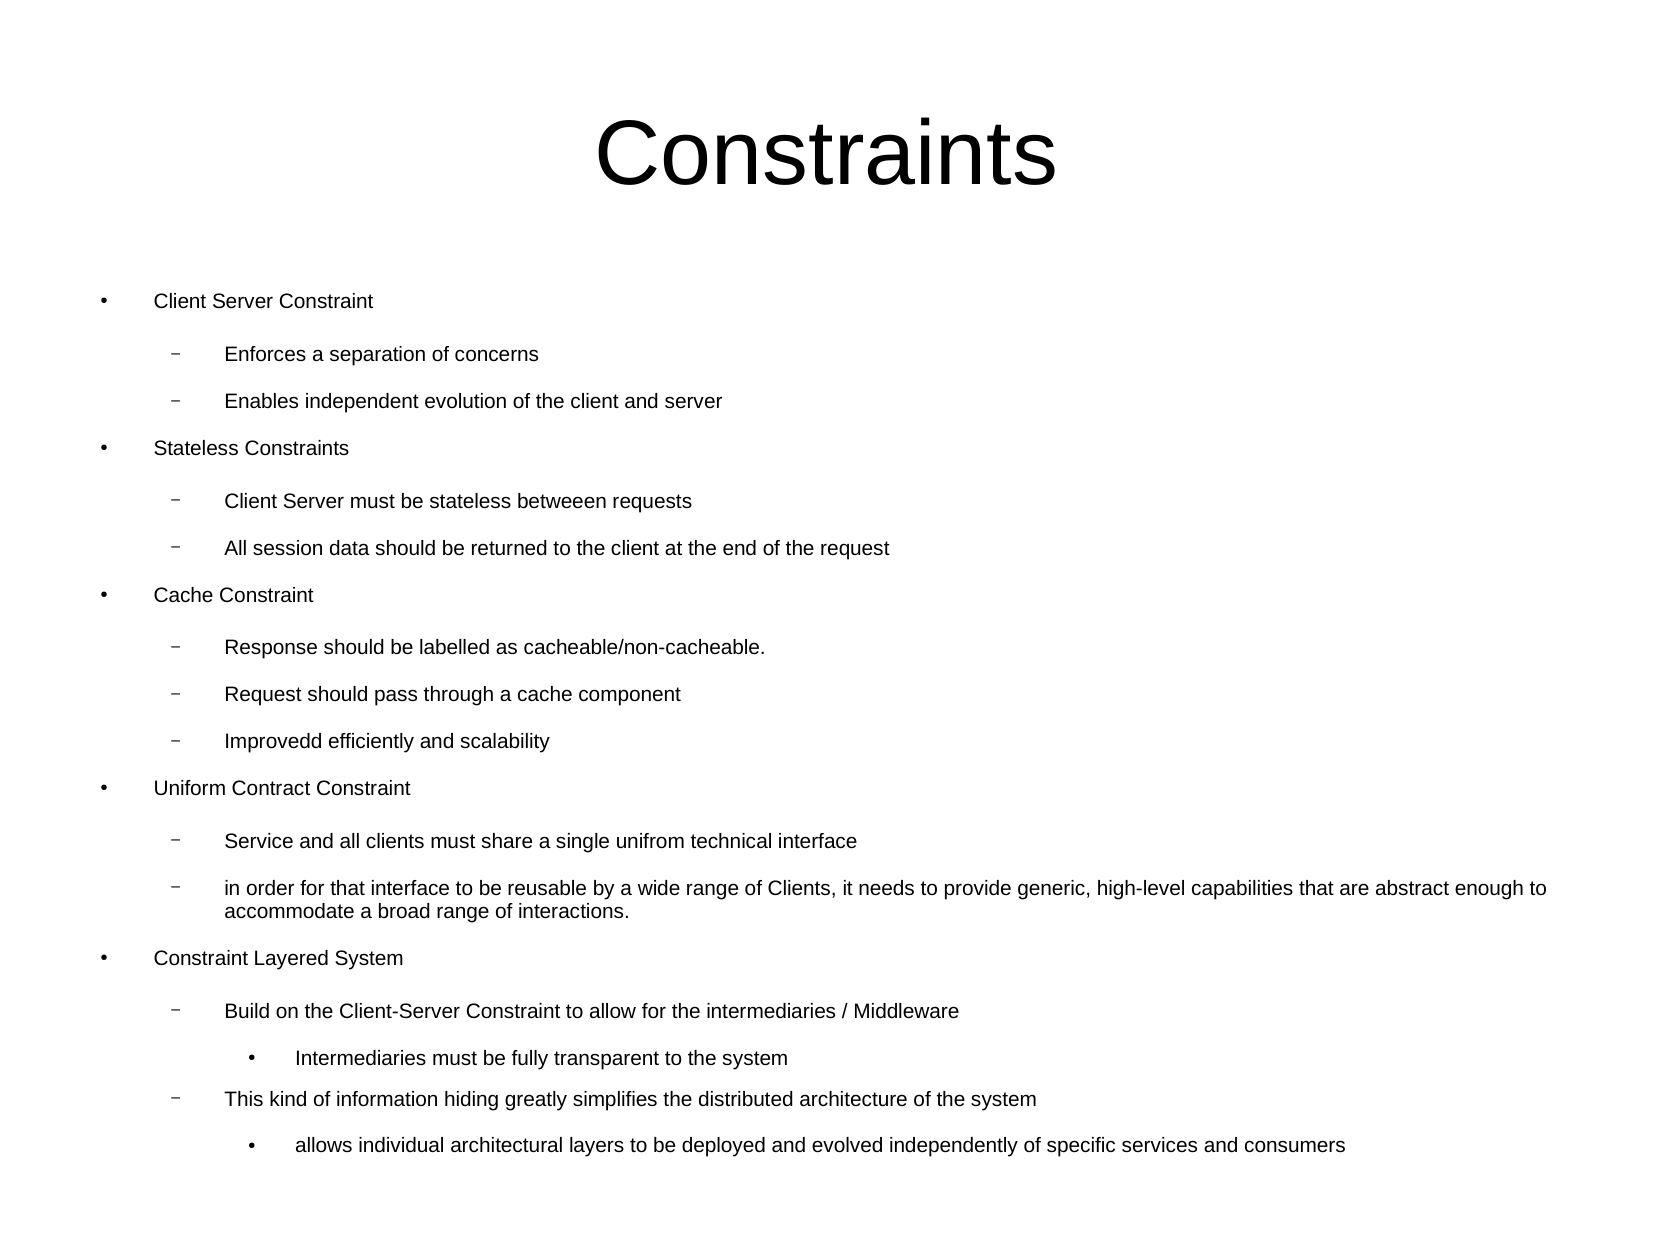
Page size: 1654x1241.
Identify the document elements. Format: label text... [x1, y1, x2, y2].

list Client Server Constraint Enforces a separation of concerns Enables independent evolution of the client and server Stateless Constraints Client Server must be stateless betweeen requests All session data should be returned to the client at the end of the request Cache Constraint Response should be labelled as cacheable/non-cacheable. Request should pass through a cache component Improvedd efficiently and scalability Uniform Contract Constraint Service and all clients must share a single unifrom technical interface in order for that interface to be reusable by a wide range of Clients, it needs to provide generic, high-level capabilities that are abstract enough to accommodate a broad range of interactions. Constraint Layered System Build on the Client-Server Constraint to allow for the intermediaries / Middleware Intermediaries must be fully transparent to the system This kind of information hiding greatly simplifies the distributed architecture of the system allows individual architectural layers to be deployed and evolved independently of specific services and consumers [82, 290, 1571, 1216]
title Constraints [82, 49, 1571, 257]
